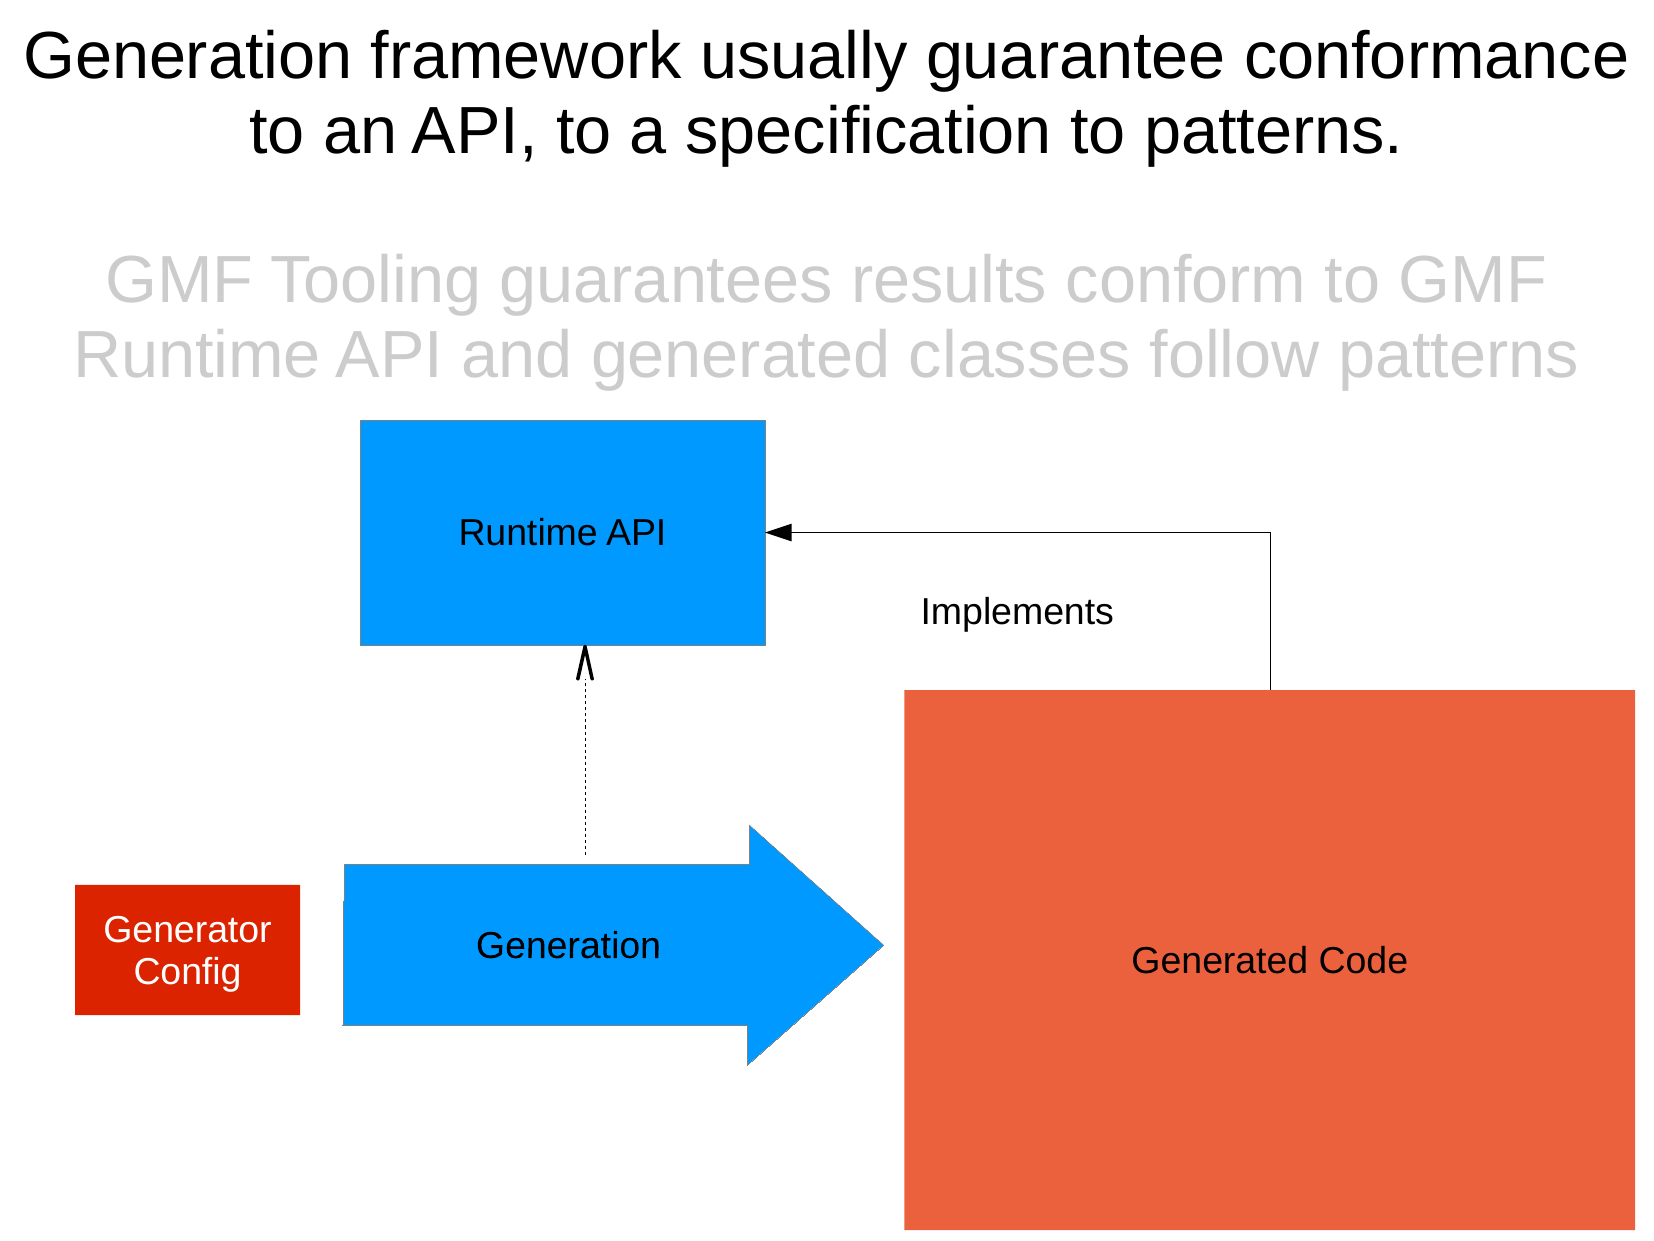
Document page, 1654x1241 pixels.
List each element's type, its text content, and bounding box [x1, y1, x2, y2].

picture [353, 873, 498, 1019]
text_box Runtime API [360, 420, 766, 646]
text_box Generator Config [75, 884, 301, 1016]
text_box Generation [342, 825, 884, 1066]
subtitle Generation framework usually guarantee conformance to an API, to a specification to patterns. GMF Tooling guarantees results conform to GMF Runtime API and generated classes follow patterns [0, 17, 1654, 392]
text_box Generated Code [904, 690, 1636, 1231]
